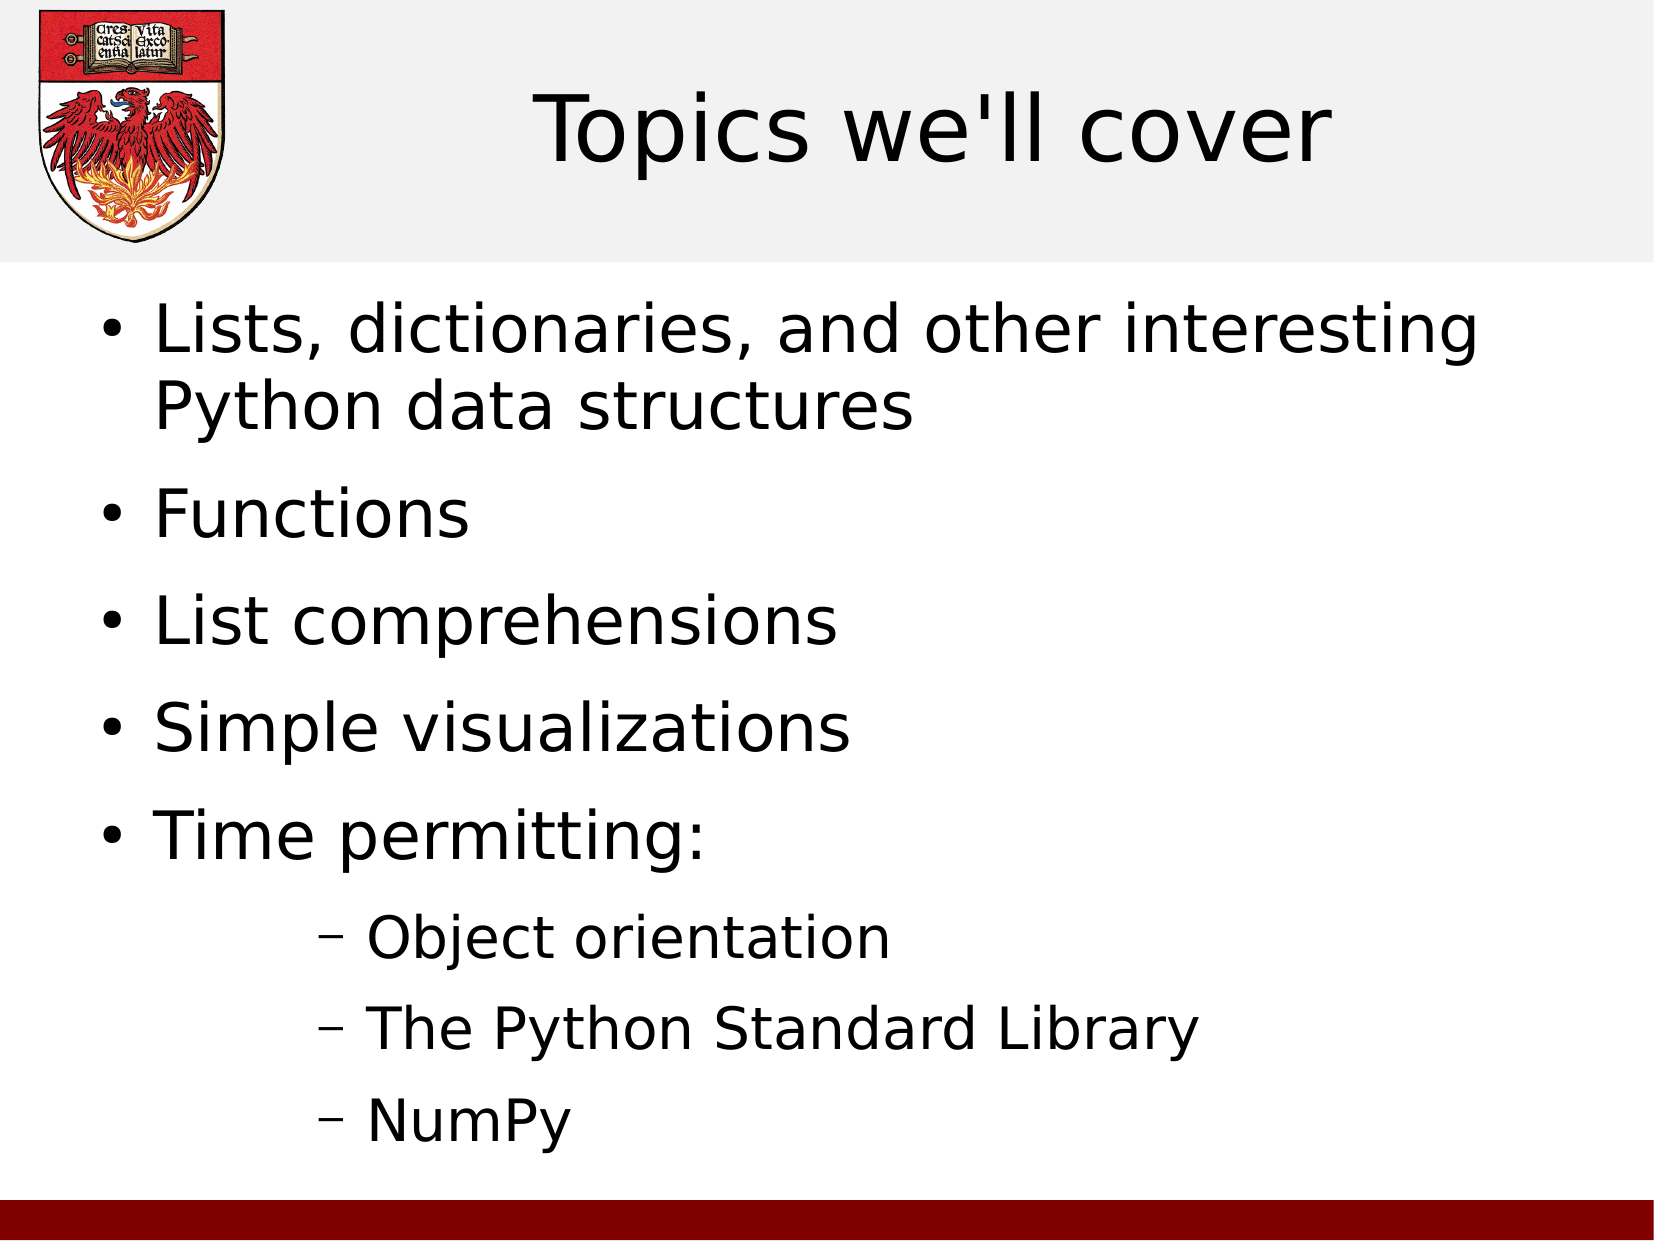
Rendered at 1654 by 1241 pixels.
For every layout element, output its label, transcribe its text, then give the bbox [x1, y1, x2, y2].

title Topics we'll cover [298, 25, 1570, 233]
list Lists, dictionaries, and other interesting Python data structures Functions List comprehensions Simple visualizations Time permitting: Object orientation The Python Standard Library NumPy [82, 290, 1571, 1156]
picture [37, 9, 226, 244]
